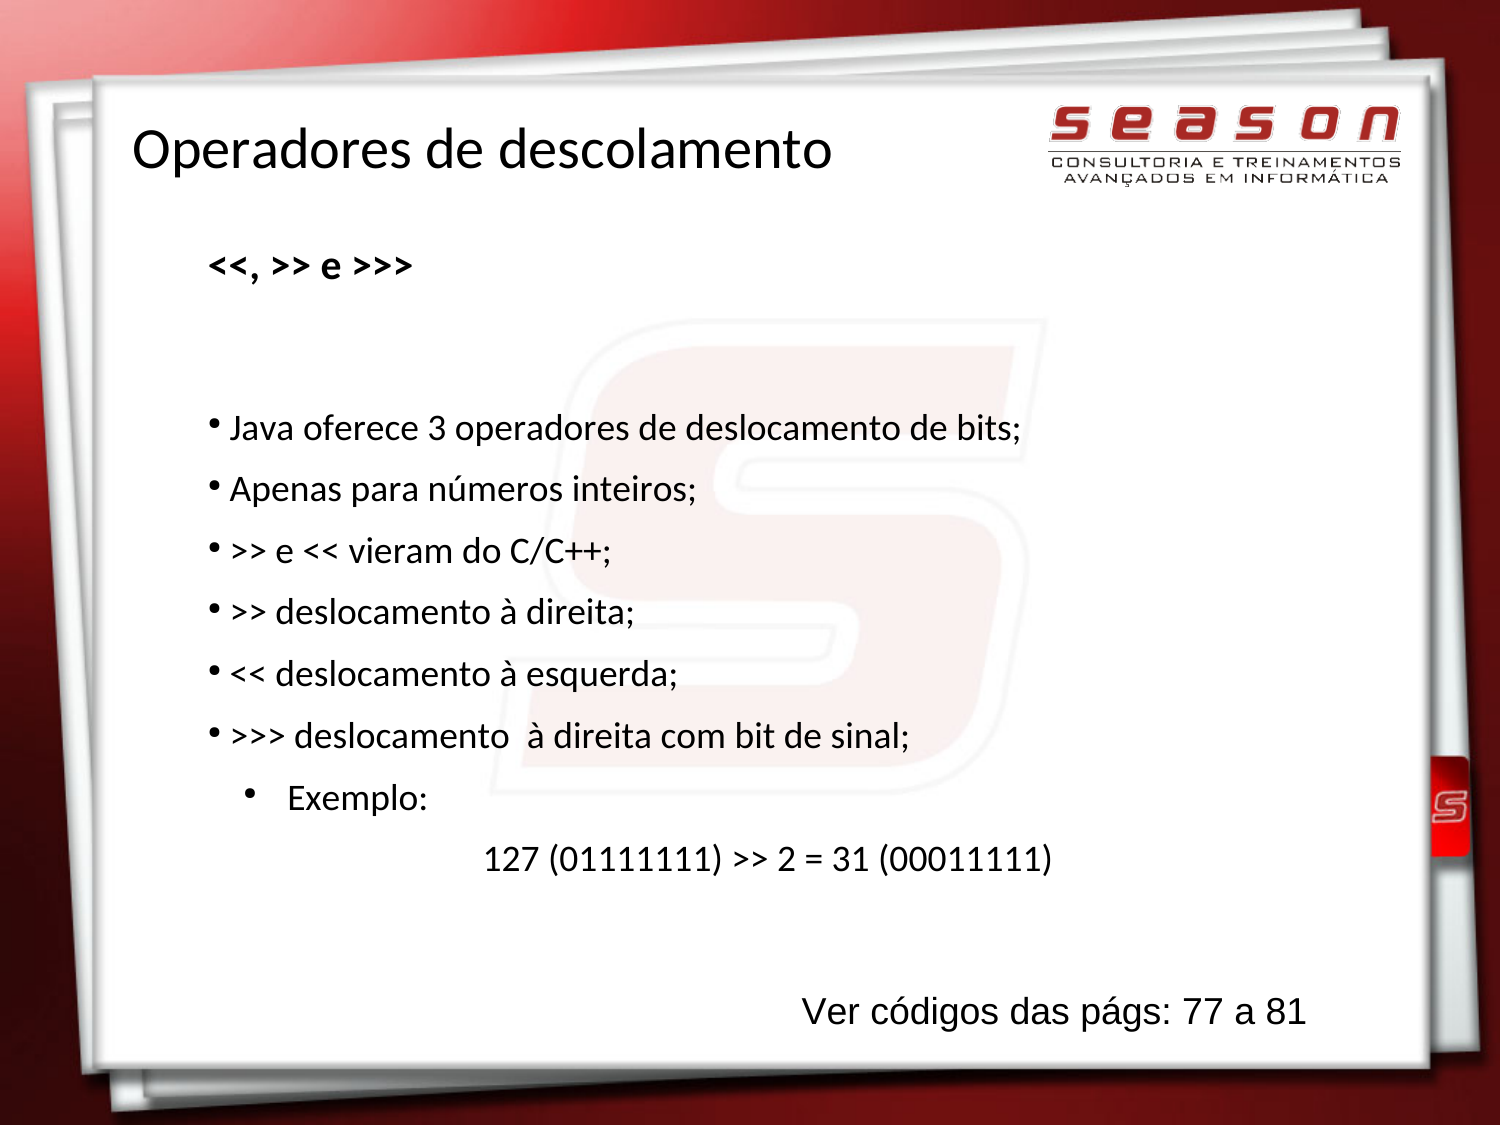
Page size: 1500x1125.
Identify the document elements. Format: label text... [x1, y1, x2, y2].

text_box Ver códigos das págs: 77 a 81 [786, 979, 1323, 1040]
picture [0, 0, 1500, 1125]
text_box Java oferece 3 operadores de deslocamento de bits; Apenas para números inteiros; >> e << vieram do C/C++; >> deslocamento à direita; << deslocamento à esquerda; >>> deslocamento à direita com bit de sinal; Exemplo: 127 (01111111) >> 2 = 31 (00011111) [207, 307, 1328, 975]
text_box <<, >> e >>> [207, 231, 1328, 296]
title Operadores de descolamento [118, 33, 1394, 257]
